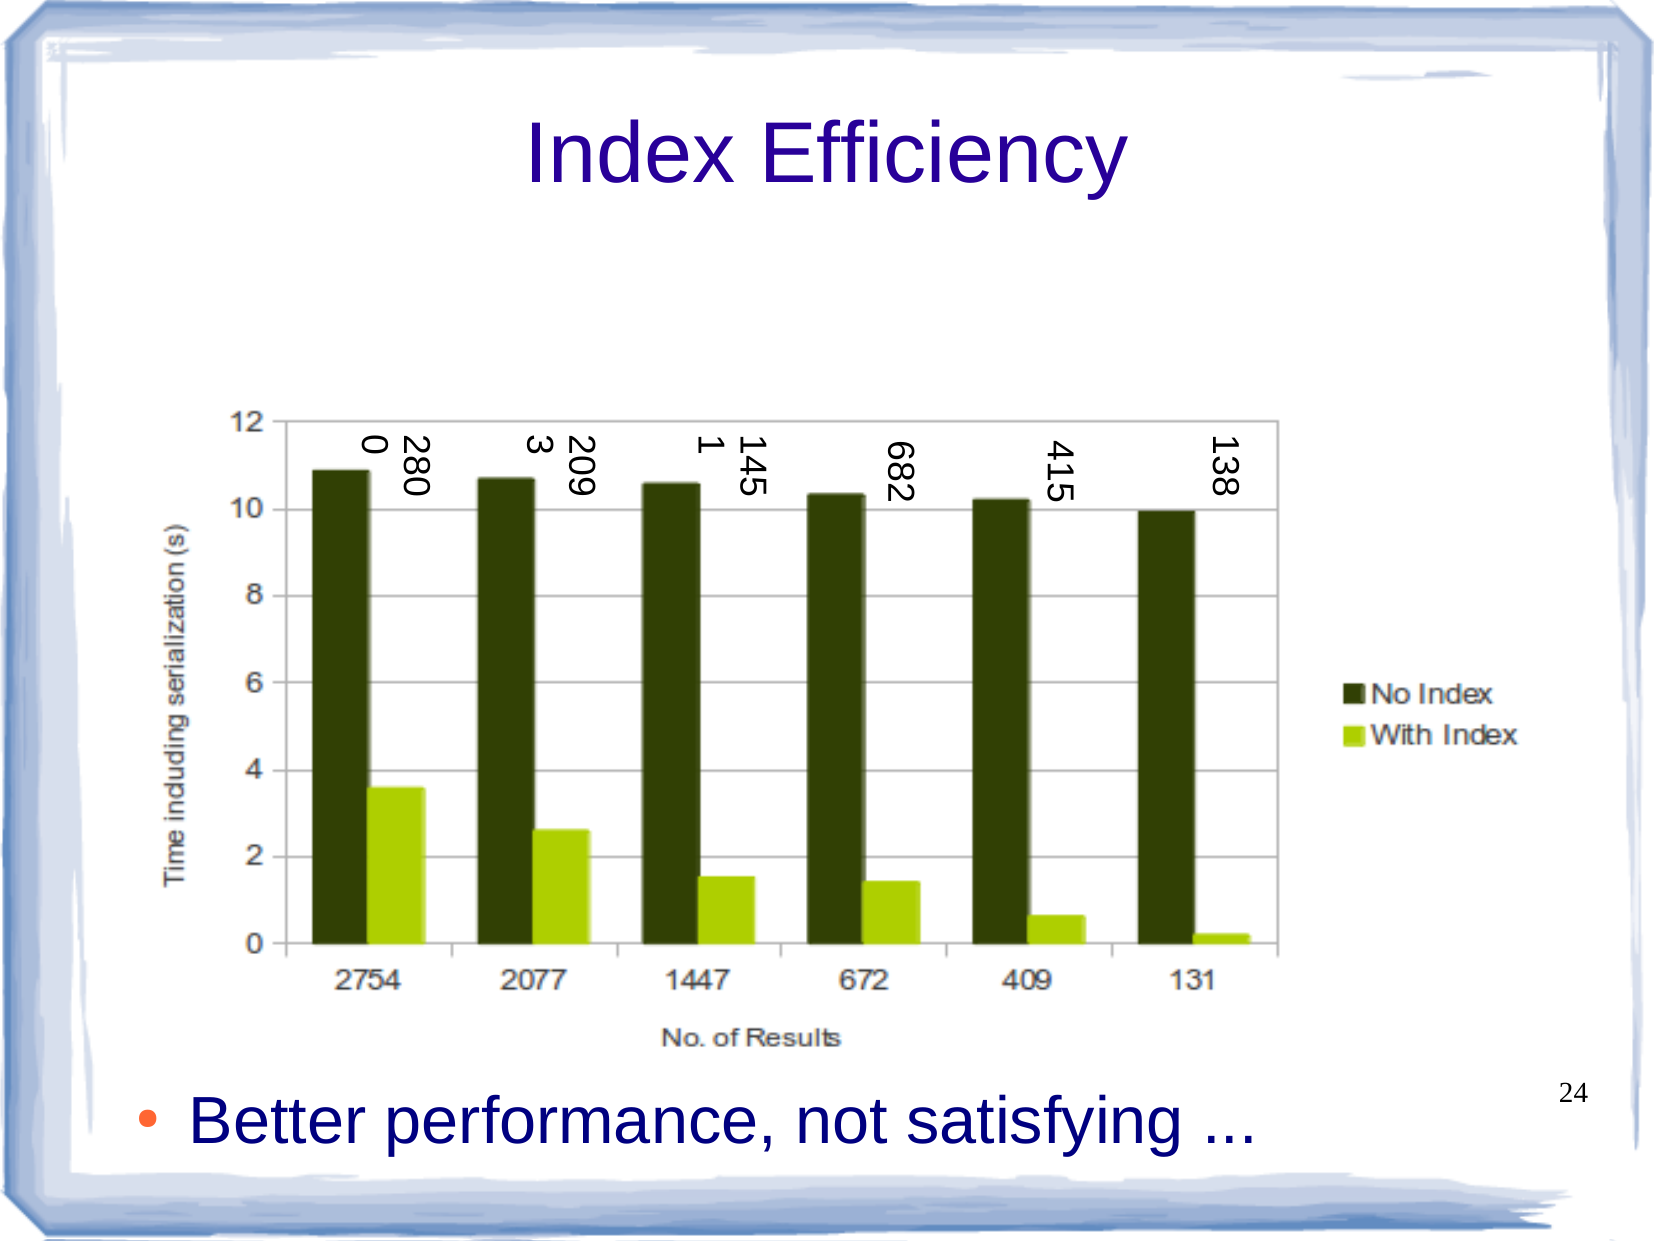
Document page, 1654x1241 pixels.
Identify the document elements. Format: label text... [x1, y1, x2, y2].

title Index Efficiency [82, 49, 1571, 257]
list Better performance, not satisfying ... [118, 978, 1571, 1198]
text_box 138 [1182, 420, 1255, 526]
text_box 2800 [373, 420, 446, 526]
text_box 2093 [539, 420, 611, 526]
text_box 682 [858, 425, 930, 531]
picture [0, 0, 1654, 1241]
text_box 1451 [710, 420, 783, 526]
text_box 415 [1017, 425, 1090, 531]
